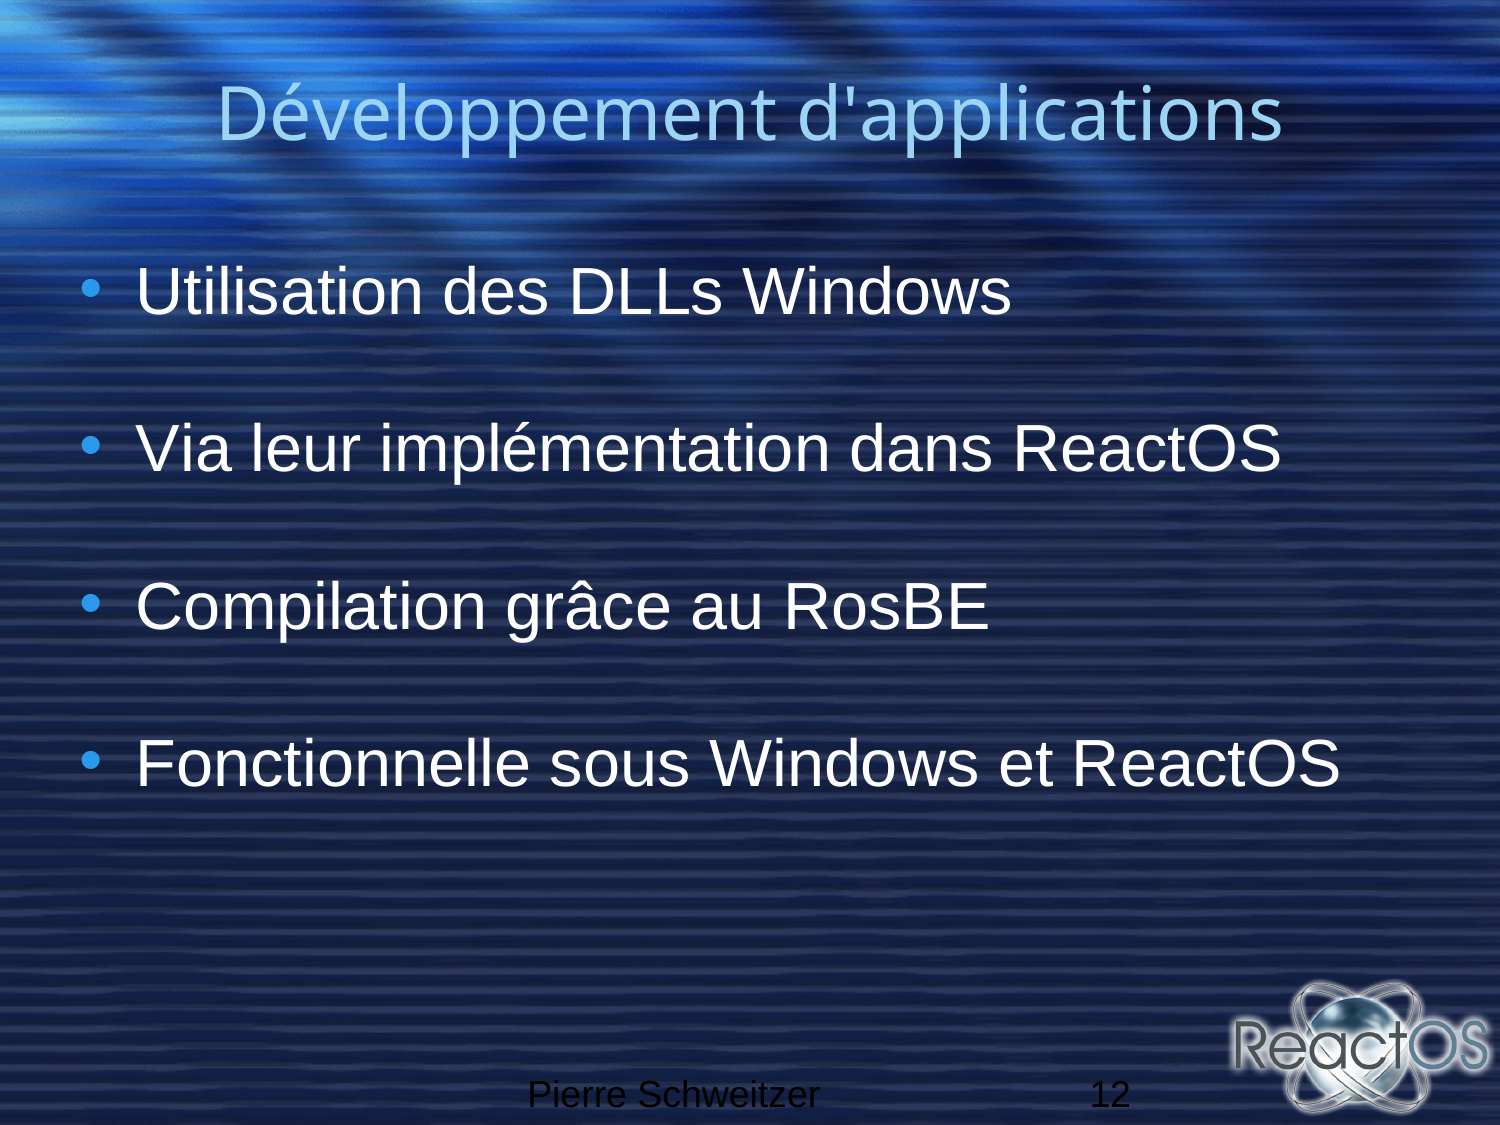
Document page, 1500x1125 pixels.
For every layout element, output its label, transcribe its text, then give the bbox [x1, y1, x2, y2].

picture [0, 0, 1500, 1125]
title Développement d'applications [75, 45, 1426, 176]
list Utilisation des DLLs Windows Via leur implémentation dans ReactOS Compilation grâce au RosBE Fonctionnelle sous Windows et ReactOS [64, 255, 1415, 890]
